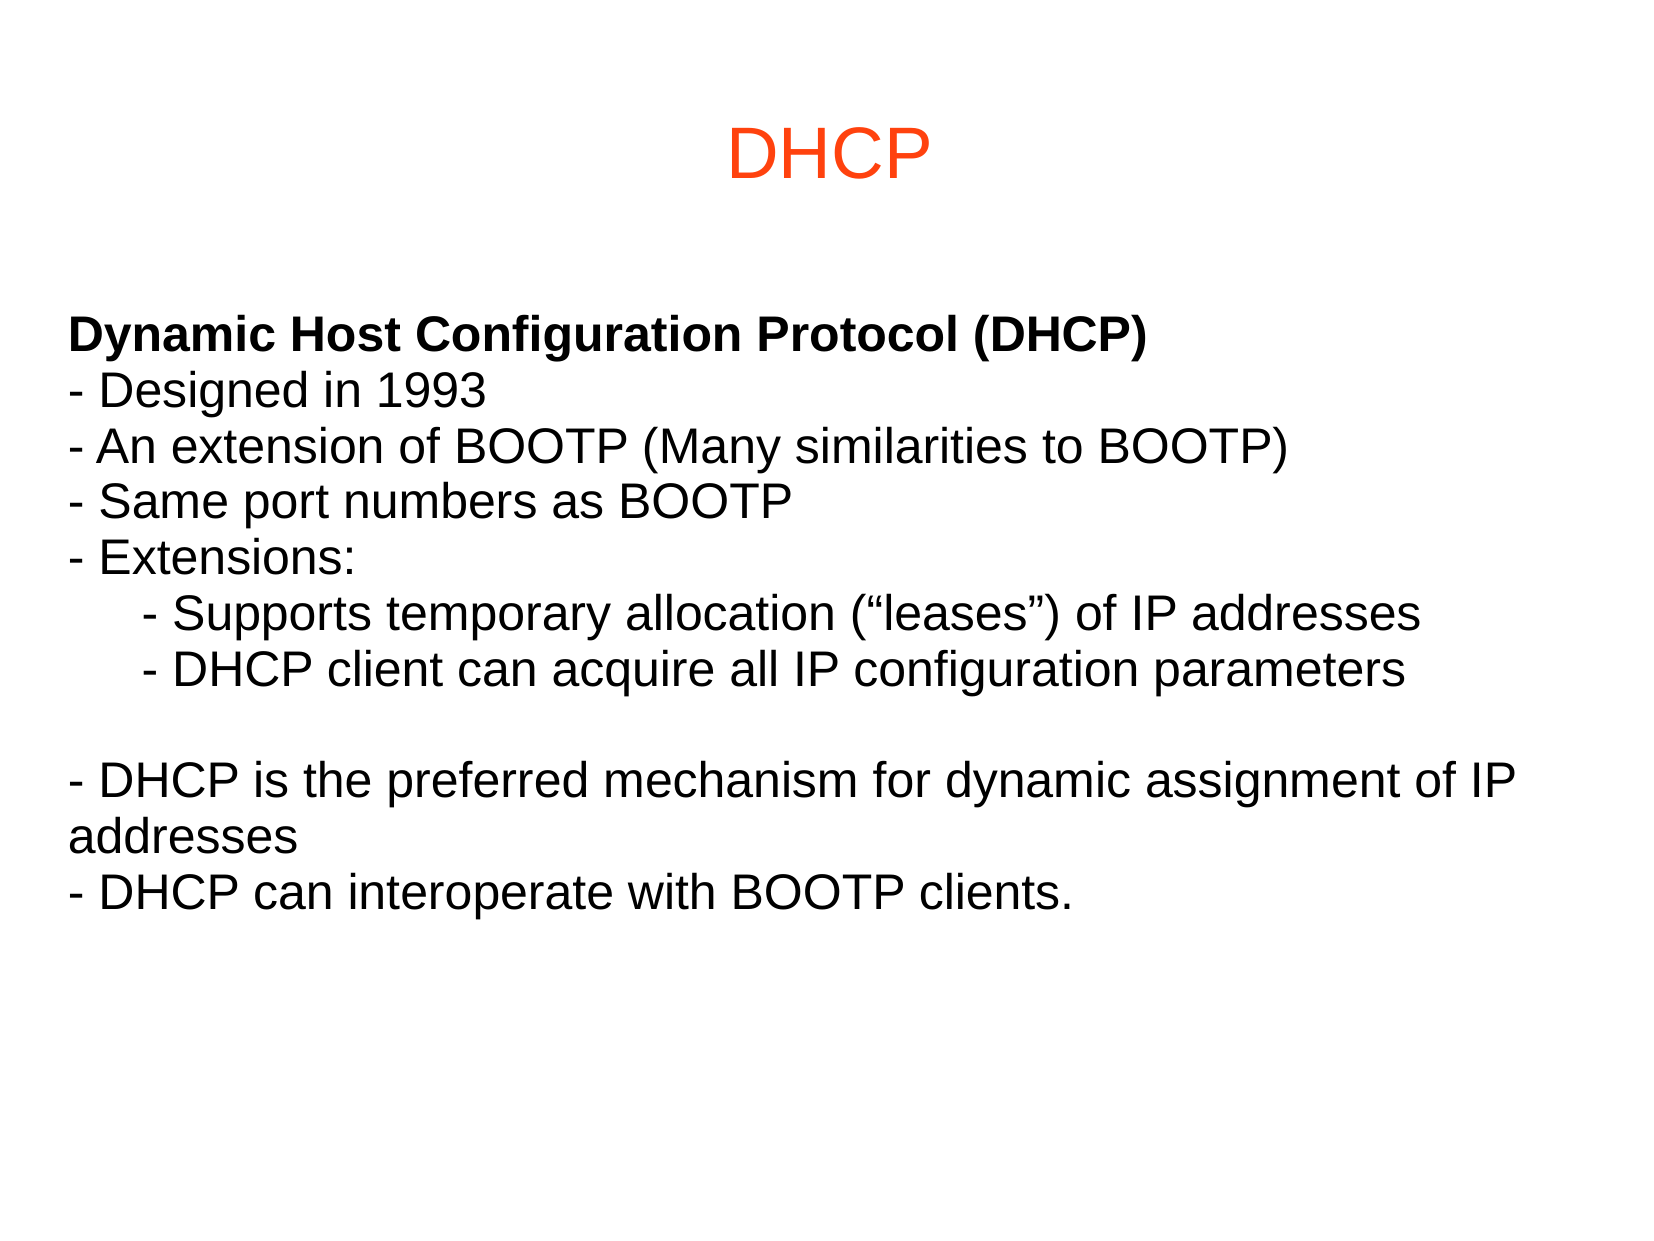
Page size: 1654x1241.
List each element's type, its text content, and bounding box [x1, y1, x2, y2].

text_box Dynamic Host Configuration Protocol (DHCP) - Designed in 1993 - An extension of BOOTP (Many similarities to BOOTP) - Same port numbers as BOOTP - Extensions: - Supports temporary allocation (“leases”) of IP addresses - DHCP client can acquire all IP configuration parameters - DHCP is the preferred mechanism for dynamic assignment of IP addresses - DHCP can interoperate with BOOTP clients. [53, 299, 1634, 985]
title DHCP [0, 49, 1654, 257]
